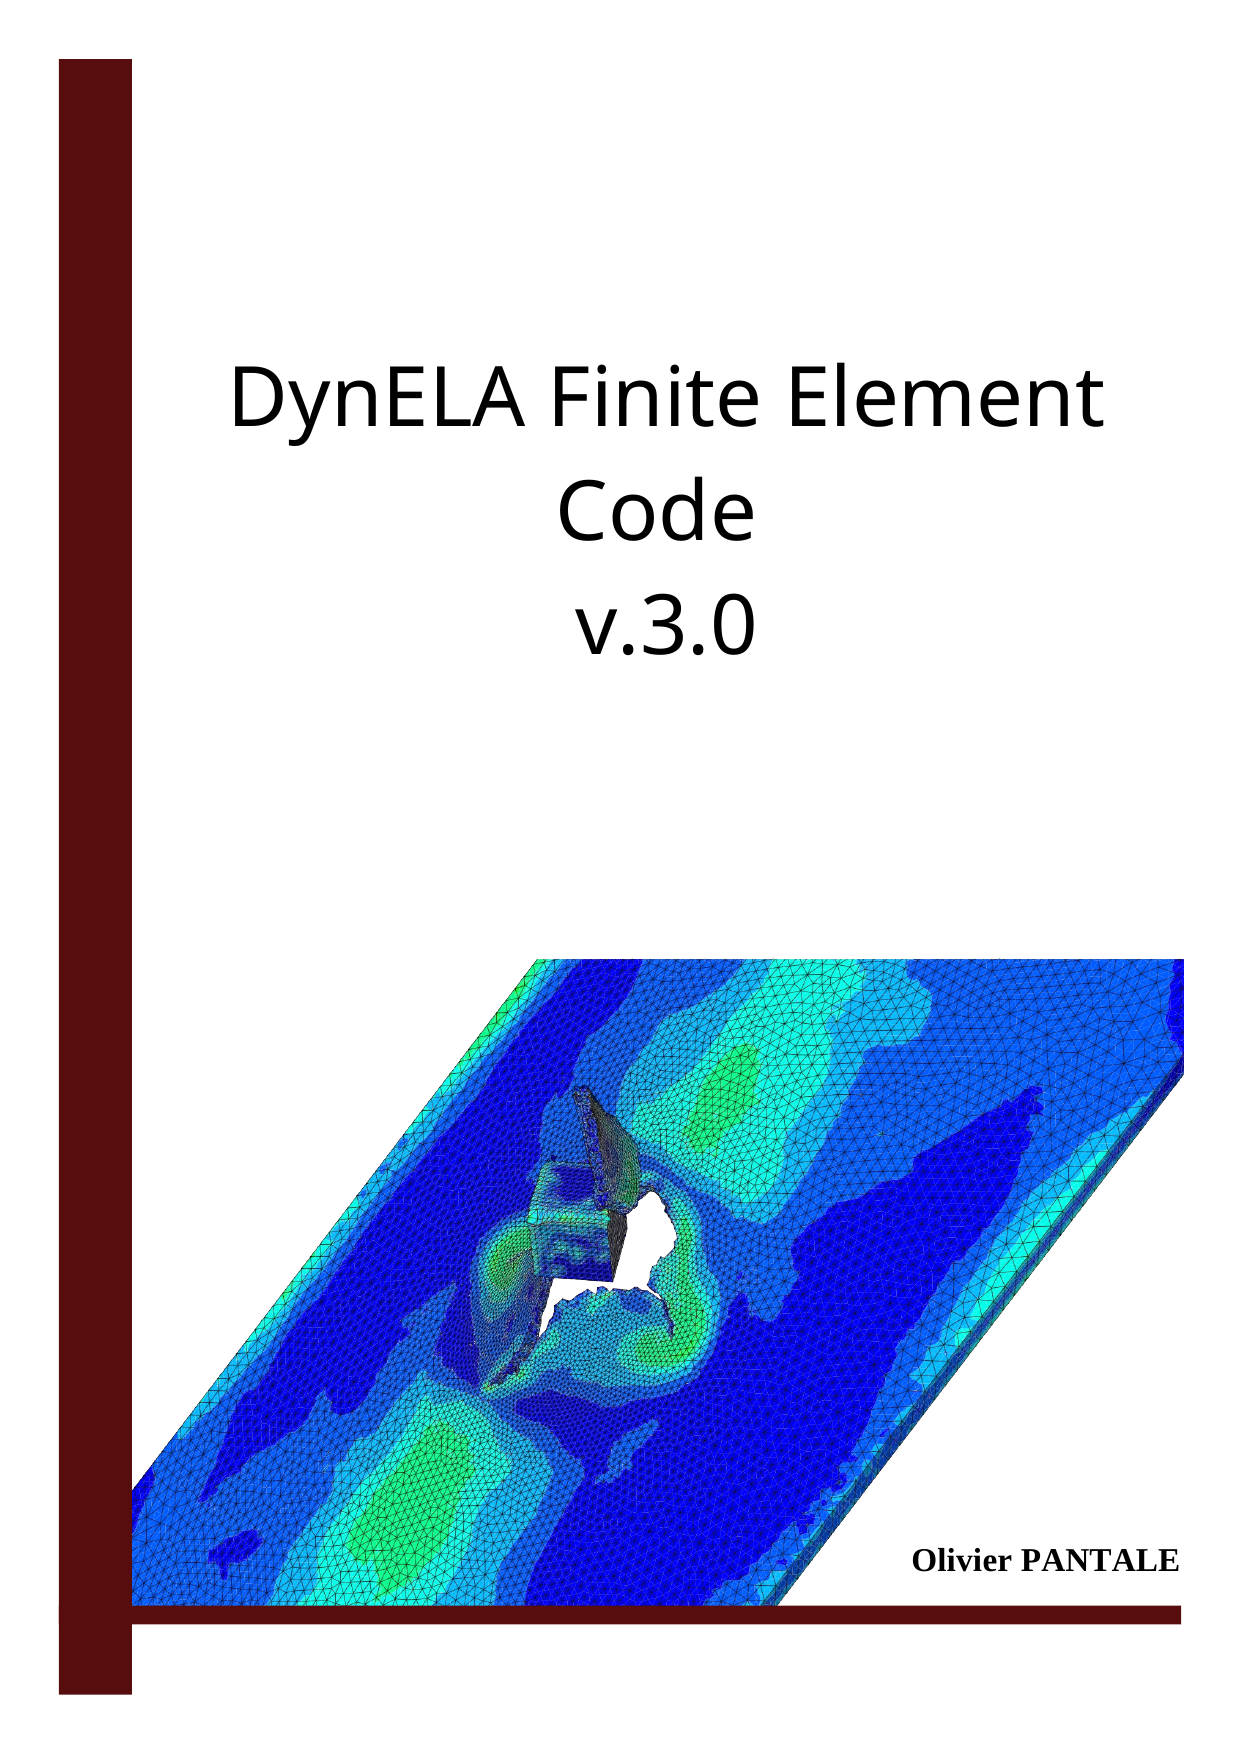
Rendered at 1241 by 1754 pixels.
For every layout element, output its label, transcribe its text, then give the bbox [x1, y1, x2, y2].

text_box [58, 59, 1182, 1695]
picture [132, 958, 1184, 1607]
text_box DynELA Finite Element Code v.3.0 [188, 336, 1146, 699]
